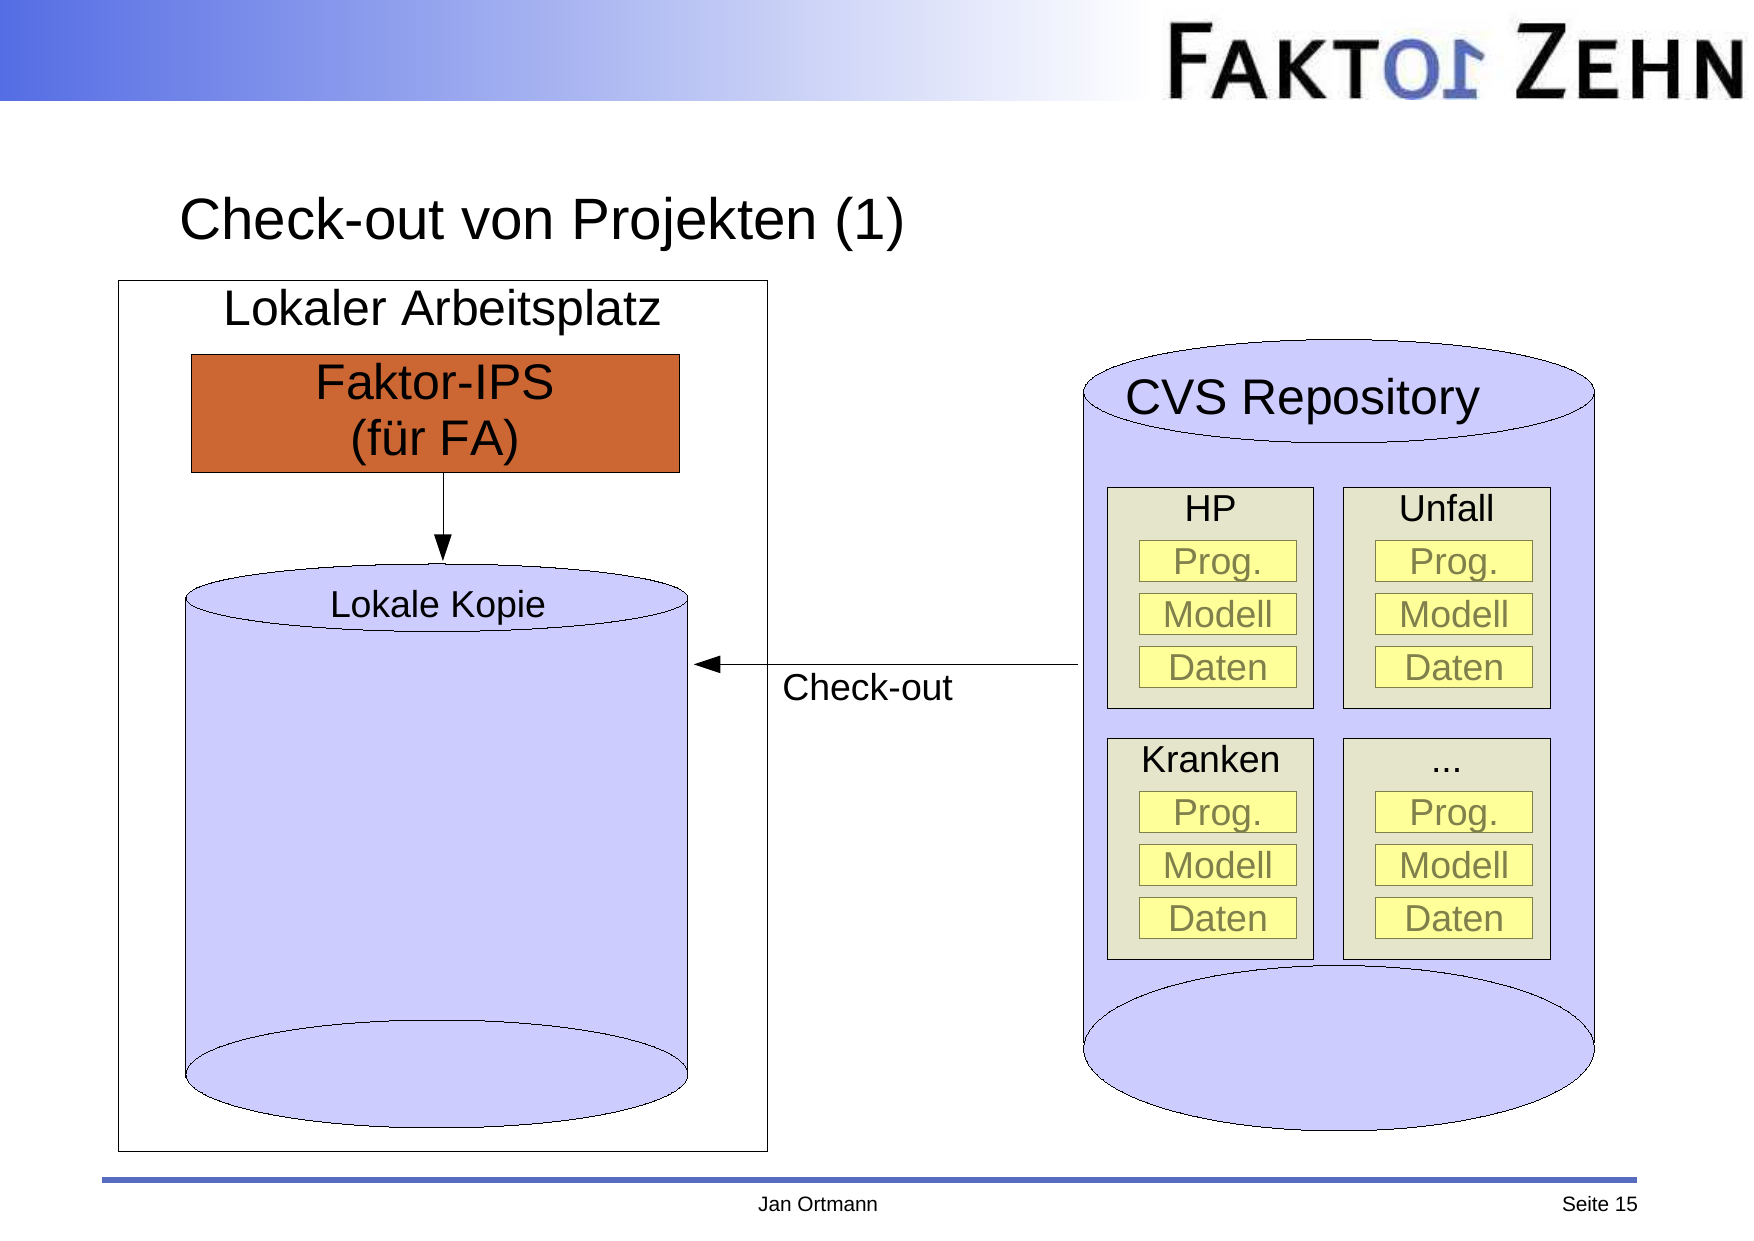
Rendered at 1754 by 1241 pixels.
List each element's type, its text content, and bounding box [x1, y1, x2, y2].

text_box Unfall [1343, 487, 1551, 709]
text_box Lokaler Arbeitsplatz [118, 280, 768, 1152]
text_box HP [1107, 487, 1314, 709]
text_box Lokale Kopie [330, 583, 560, 626]
picture [1162, 7, 1752, 100]
text_box ... [1343, 738, 1551, 960]
text_box [1083, 339, 1595, 1131]
text_box Check-out [782, 666, 1065, 709]
text_box Kranken [1107, 738, 1314, 960]
text_box CVS Repository [1124, 369, 1495, 425]
title Check-out von Projekten (1) [179, 142, 1610, 296]
